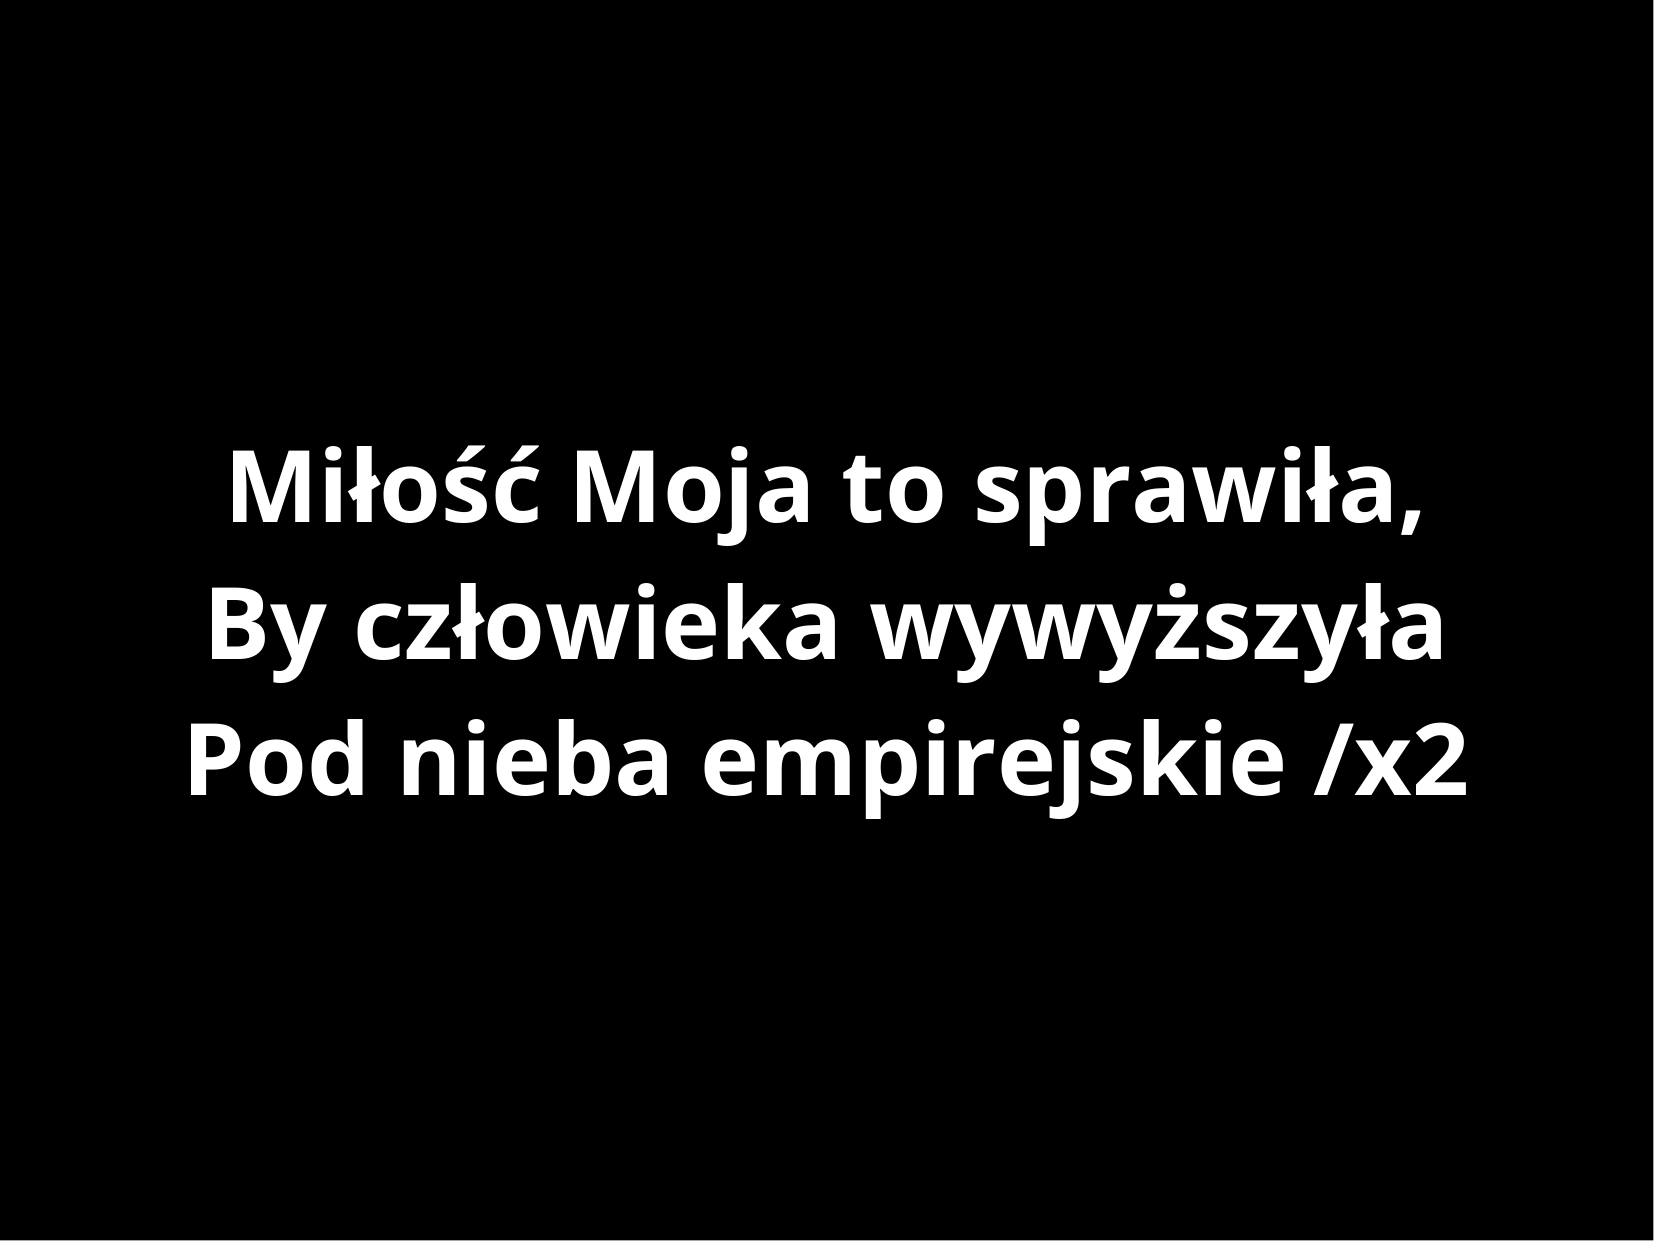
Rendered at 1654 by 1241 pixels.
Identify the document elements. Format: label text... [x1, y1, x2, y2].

title Miłość Moja to sprawiła, By człowieka wywyższyła Pod nieba empirejskie /x2 [0, 0, 1654, 1241]
